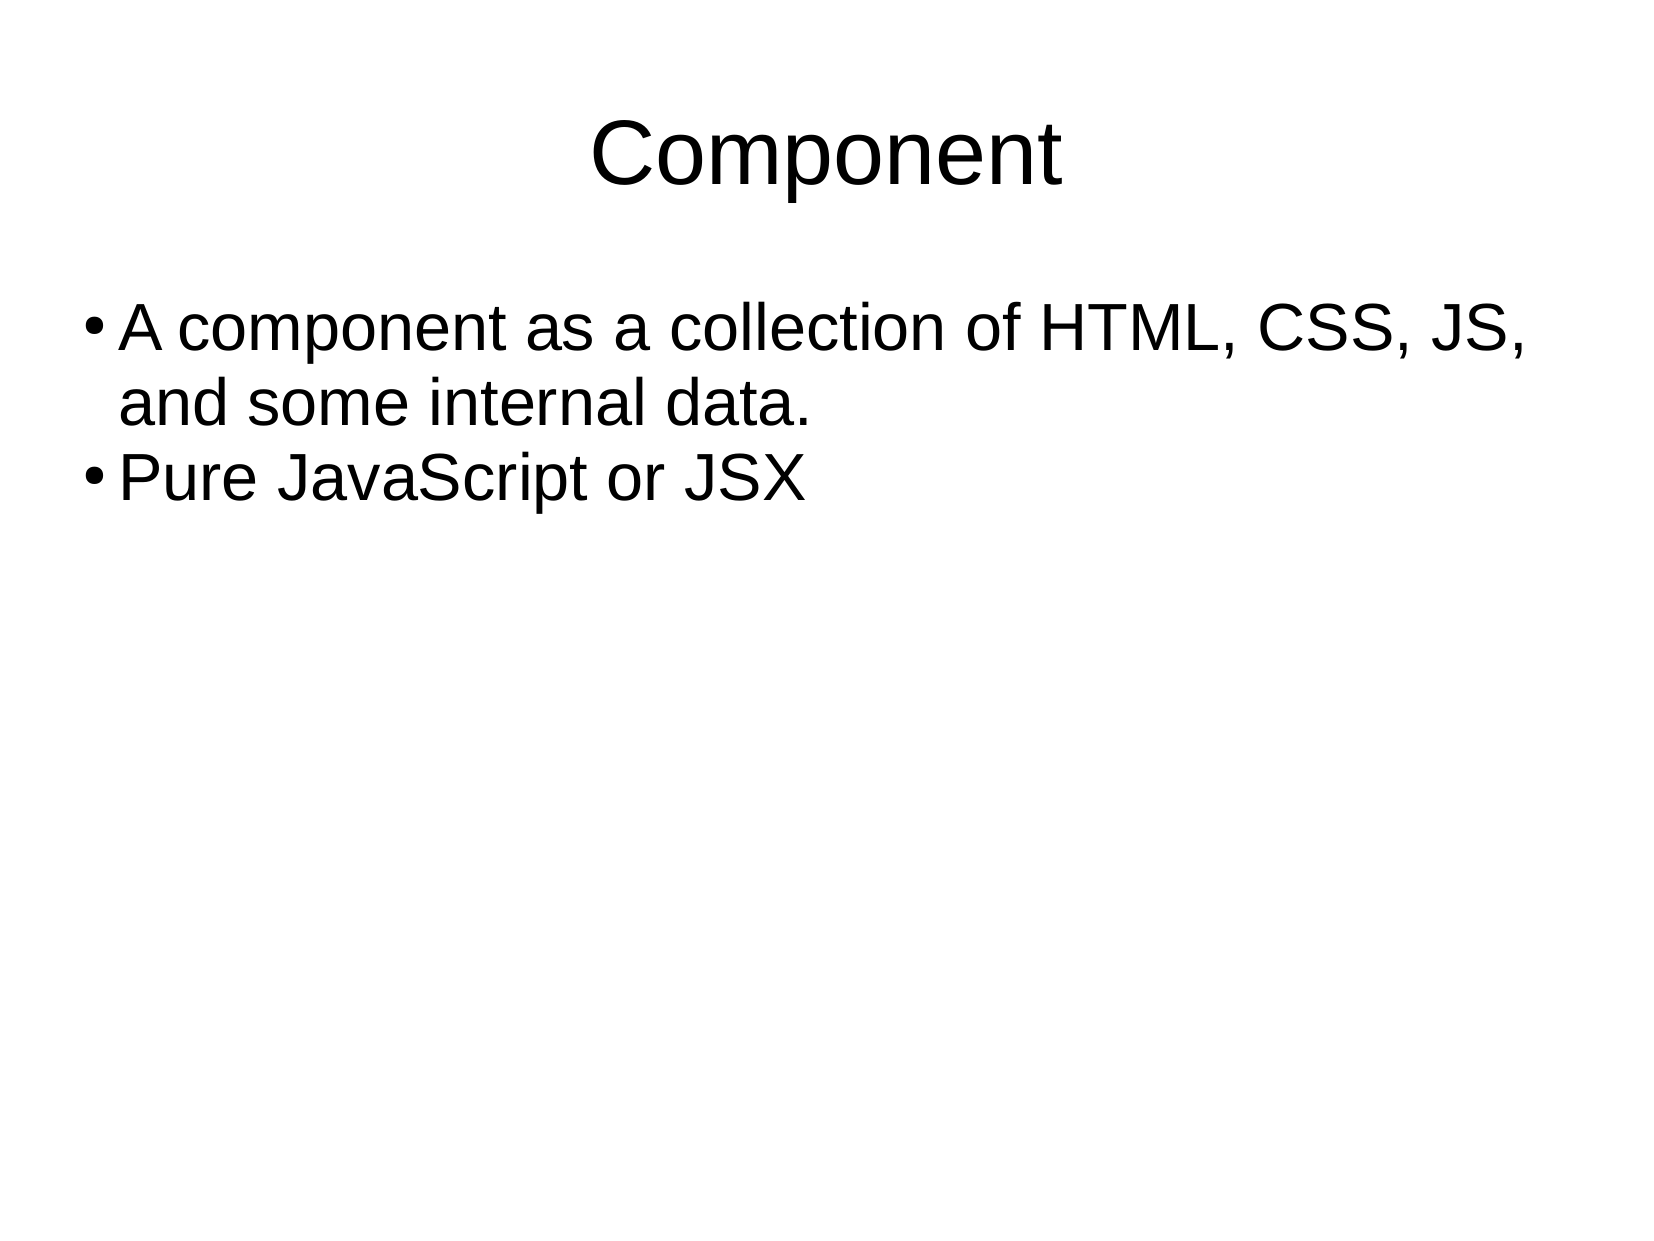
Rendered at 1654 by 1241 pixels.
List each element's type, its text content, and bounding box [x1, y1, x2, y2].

title Component [82, 49, 1571, 257]
subtitle A component as a collection of HTML, CSS, JS, and some internal data. Pure JavaScript or JSX [82, 290, 1571, 1010]
